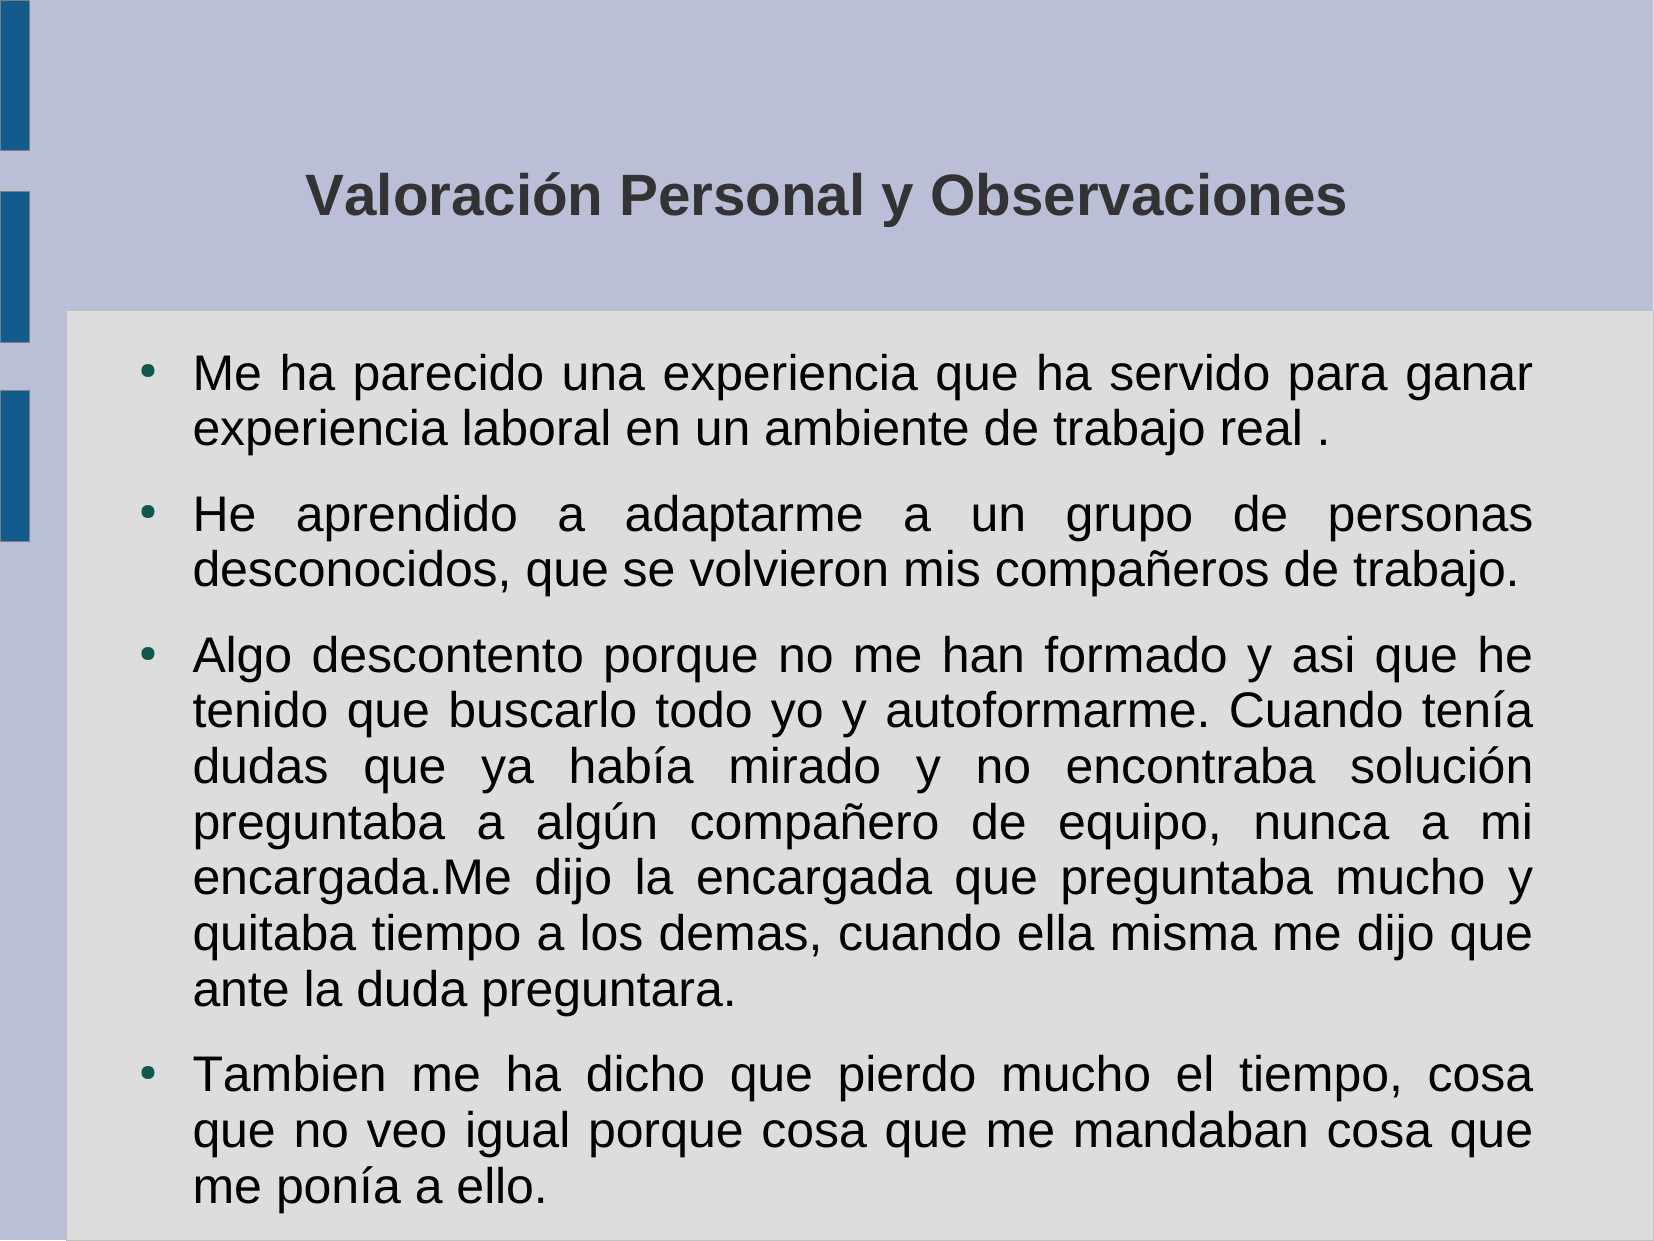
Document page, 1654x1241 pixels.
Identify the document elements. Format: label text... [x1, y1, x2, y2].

title Valoración Personal y Observaciones [121, 91, 1534, 299]
list Me ha parecido una experiencia que ha servido para ganar experiencia laboral en un ambiente de trabajo real . He aprendido a adaptarme a un grupo de personas desconocidos, que se volvieron mis compañeros de trabajo. Algo descontento porque no me han formado y asi que he tenido que buscarlo todo yo y autoformarme. Cuando tenía dudas que ya había mirado y no encontraba solución preguntaba a algún compañero de equipo, nunca a mi encargada.Me dijo la encargada que preguntaba mucho y quitaba tiempo a los demas, cuando ella misma me dijo que ante la duda preguntara. Tambien me ha dicho que pierdo mucho el tiempo, cosa que no veo igual porque cosa que me mandaban cosa que me ponía a ello. [121, 344, 1534, 1214]
